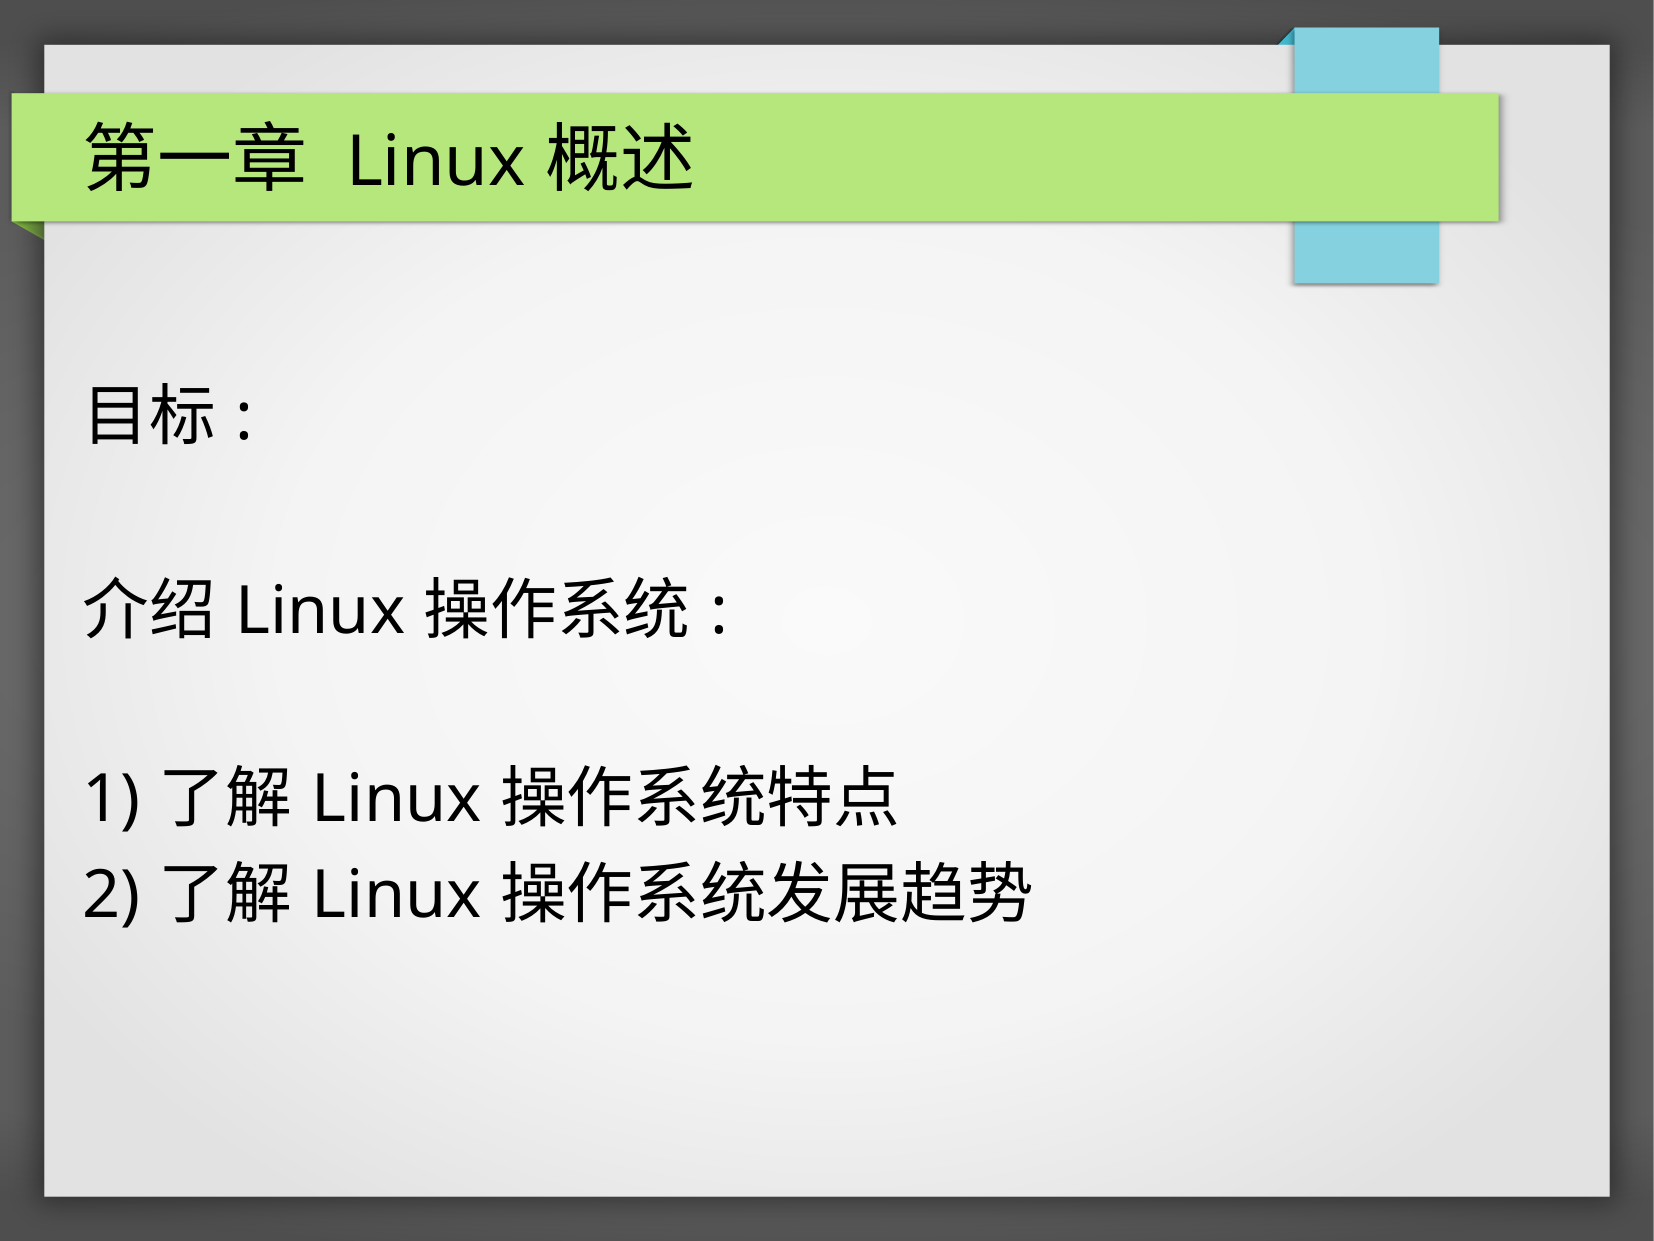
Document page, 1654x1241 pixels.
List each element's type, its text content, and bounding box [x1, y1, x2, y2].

subtitle 目标: 介绍Linux操作系统: 1)了解Linux操作系统特点 2)了解Linux操作系统发展趋势 [82, 290, 1571, 1010]
picture [0, 0, 1654, 1241]
title 第一章 Linux概述 [82, 49, 1571, 257]
